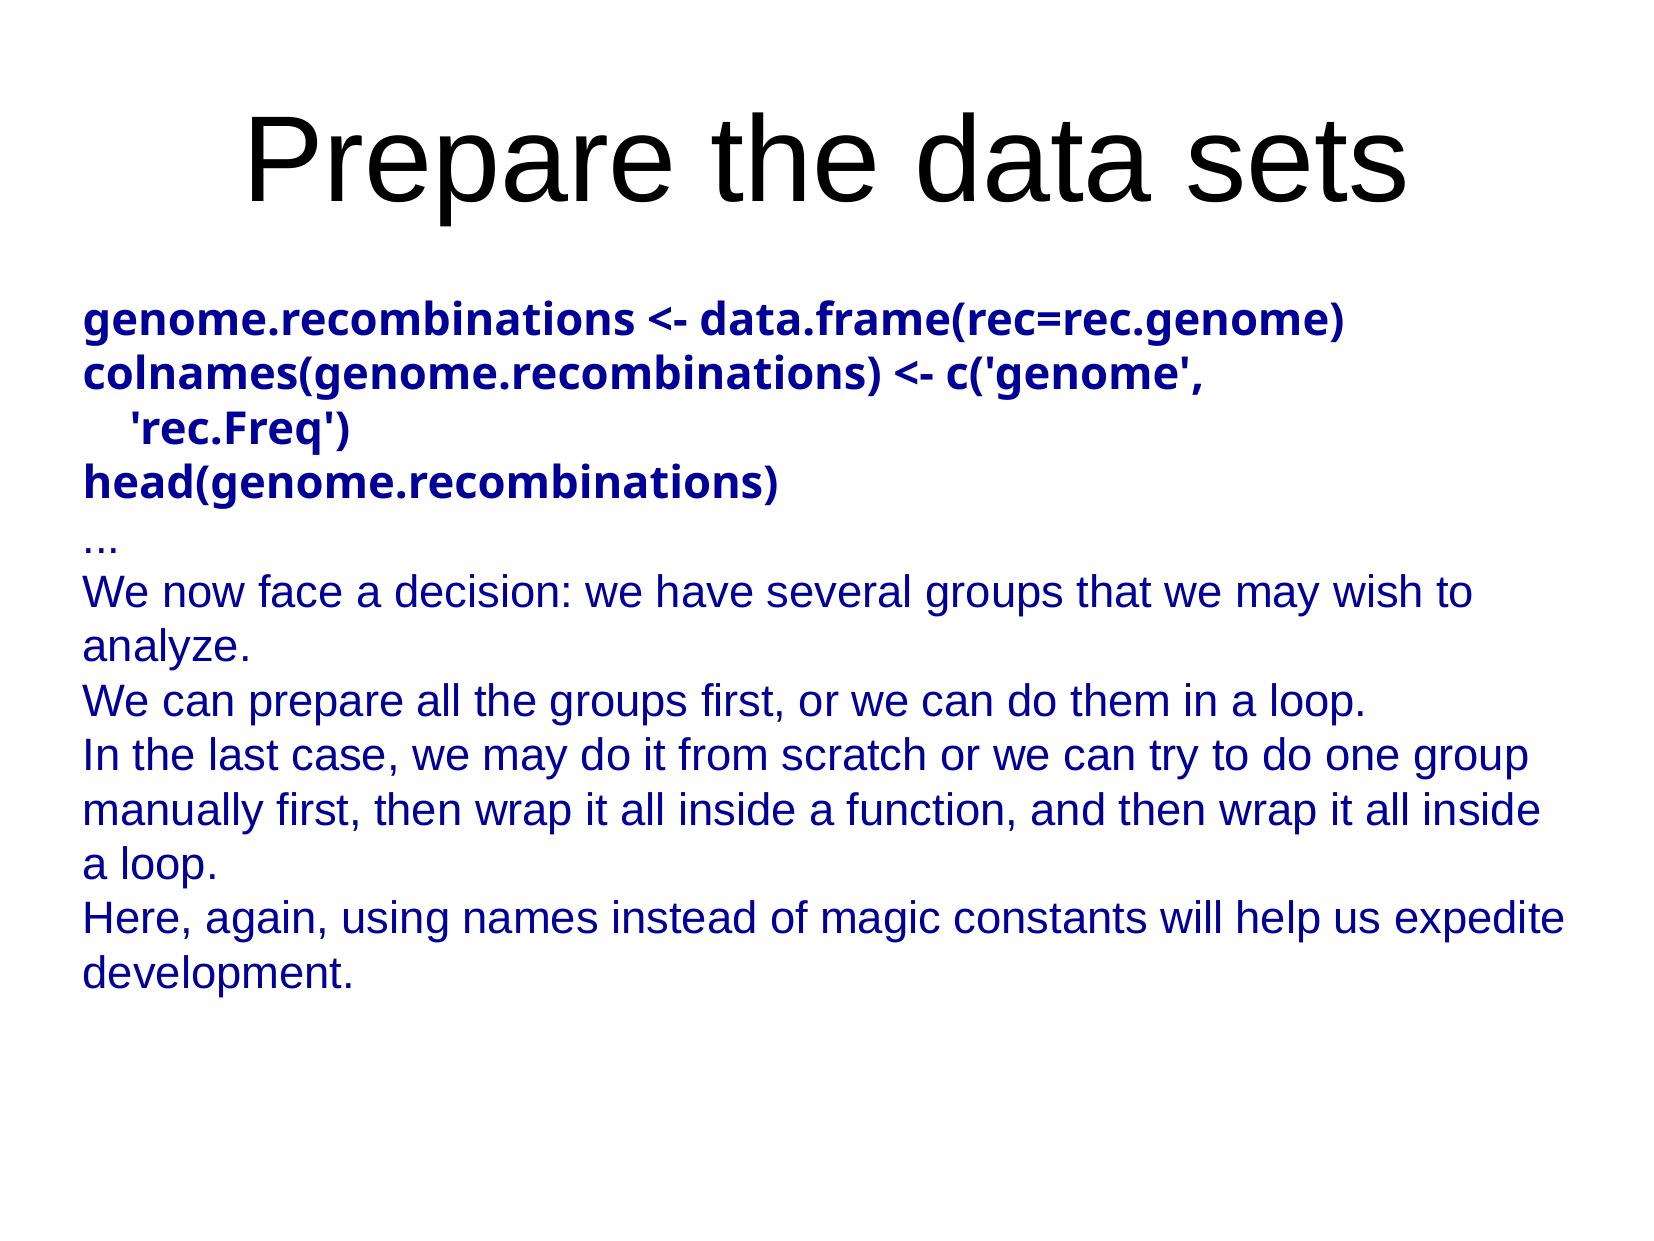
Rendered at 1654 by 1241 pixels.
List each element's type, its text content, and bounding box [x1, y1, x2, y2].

text_box Prepare the data sets [82, 49, 1571, 257]
text_box genome.recombinations <- data.frame(rec=rec.genome) colnames(genome.recombinations) <- c('genome', 'rec.Freq') head(genome.recombinations) ... We now face a decision: we have several groups that we may wish to analyze. We can prepare all the groups first, or we can do them in a loop. In the last case, we may do it from scratch or we can try to do one group manually first, then wrap it all inside a function, and then wrap it all inside a loop. Here, again, using names instead of magic constants will help us expedite development. [82, 290, 1571, 1010]
